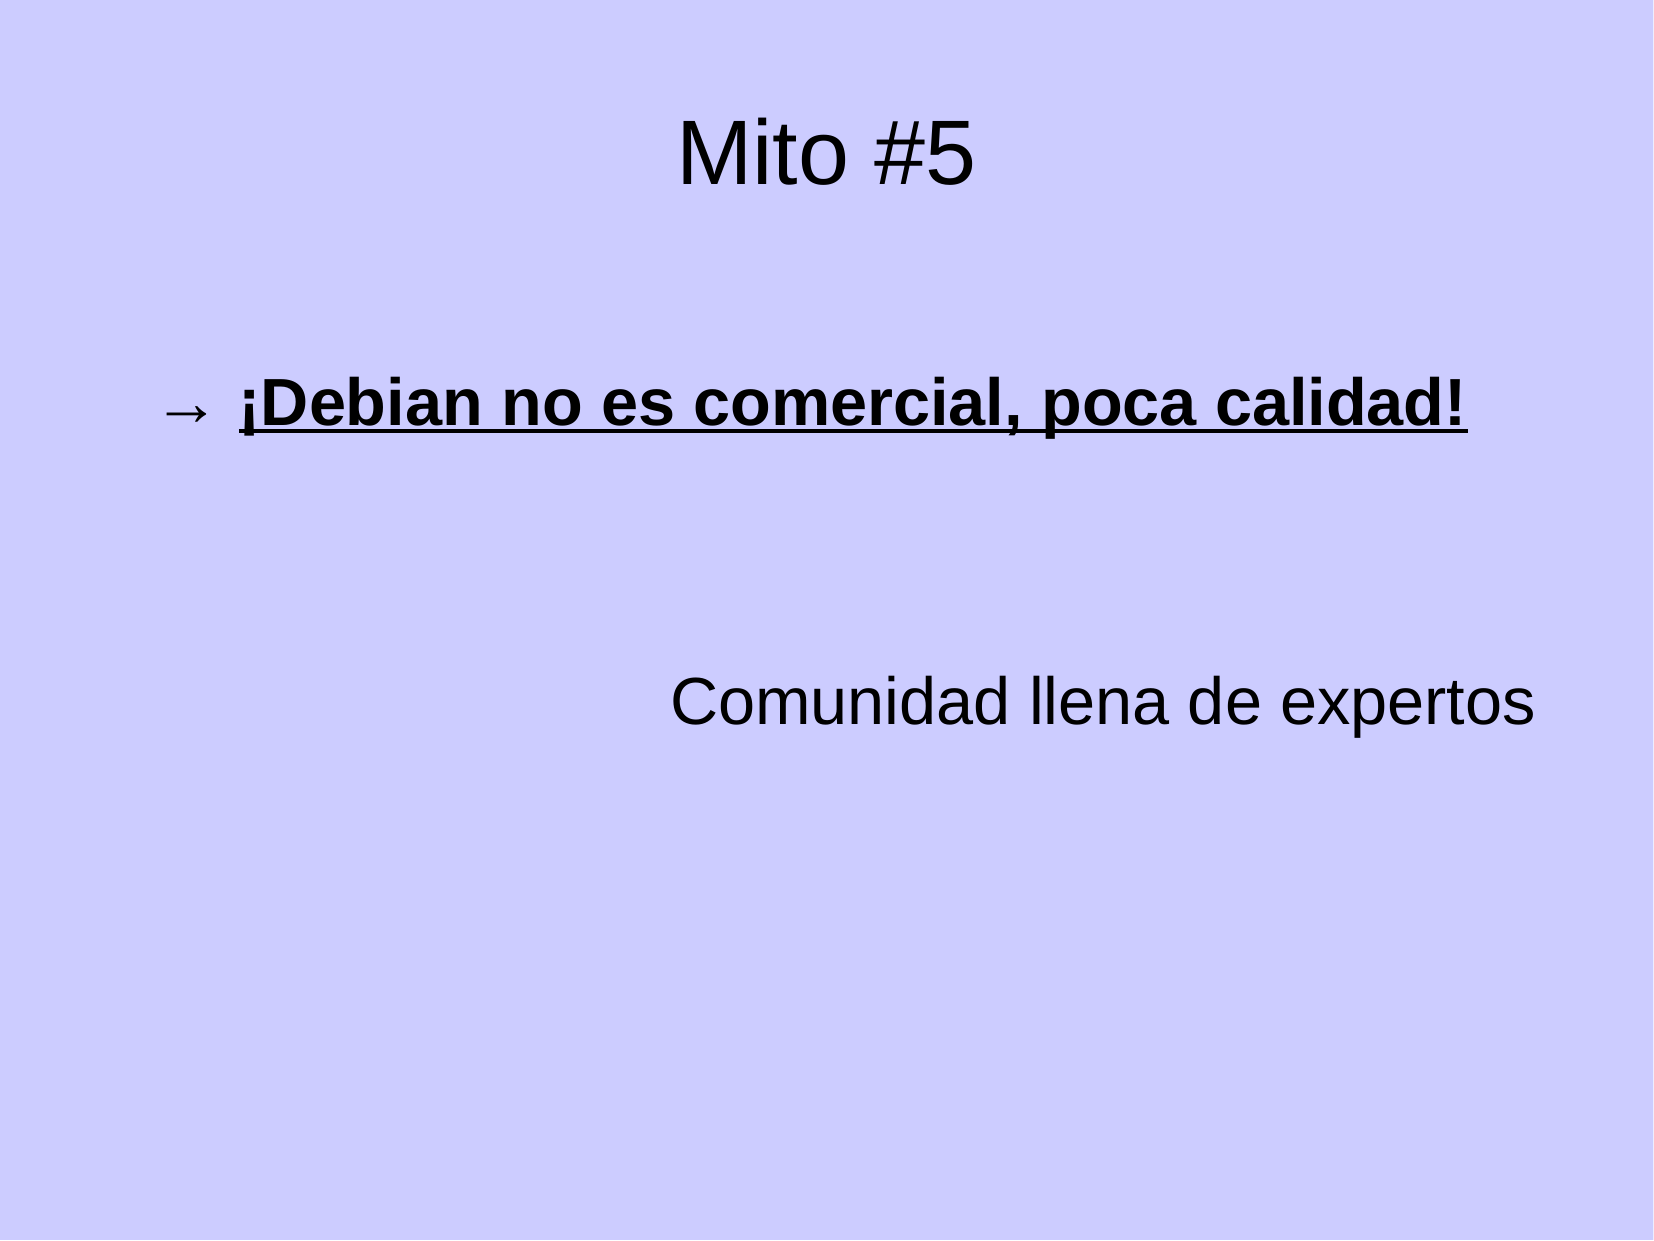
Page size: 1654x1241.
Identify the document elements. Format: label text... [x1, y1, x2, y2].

title Mito #5 [82, 49, 1571, 257]
list → ¡Debian no es comercial, poca calidad! Comunidad llena de expertos [82, 290, 1571, 1010]
